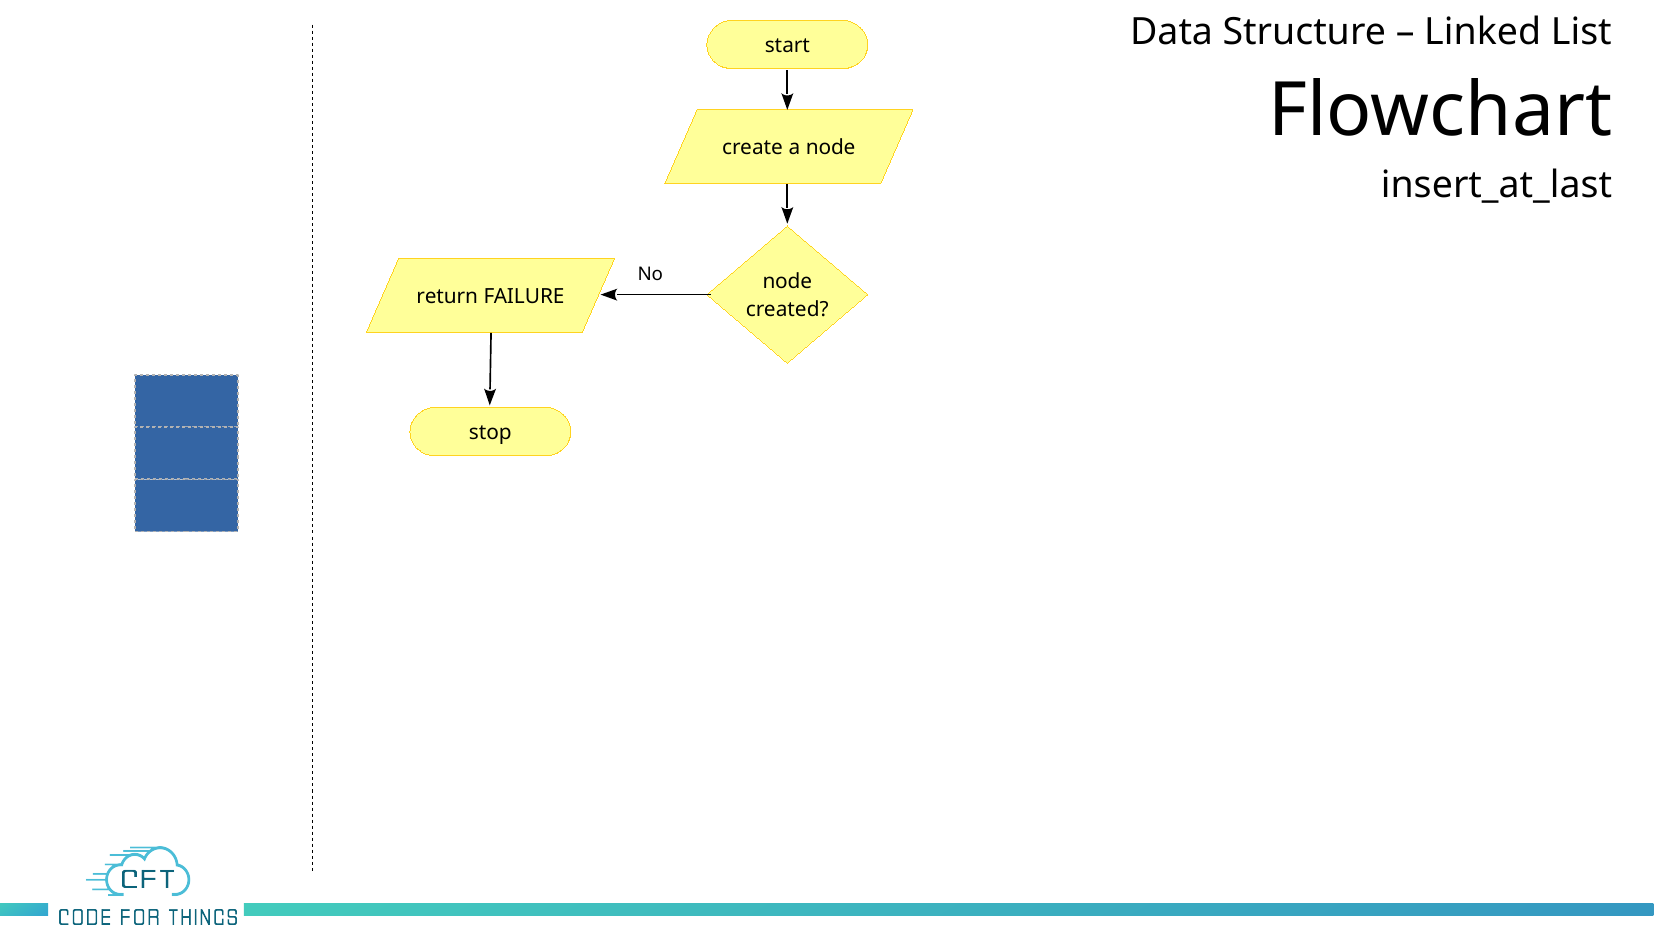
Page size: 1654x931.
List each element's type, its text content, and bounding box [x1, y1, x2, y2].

text_box No [622, 252, 714, 301]
text_box stop [409, 407, 571, 456]
text_box node created? [714, 225, 868, 364]
text_box create a node [664, 109, 913, 184]
title Data Structure – Linked List Flowchart insert_at_last [1093, 0, 1613, 216]
picture [59, 846, 237, 925]
text_box start [706, 20, 868, 69]
text_box return FAILURE [366, 258, 615, 333]
text_box [135, 375, 238, 532]
